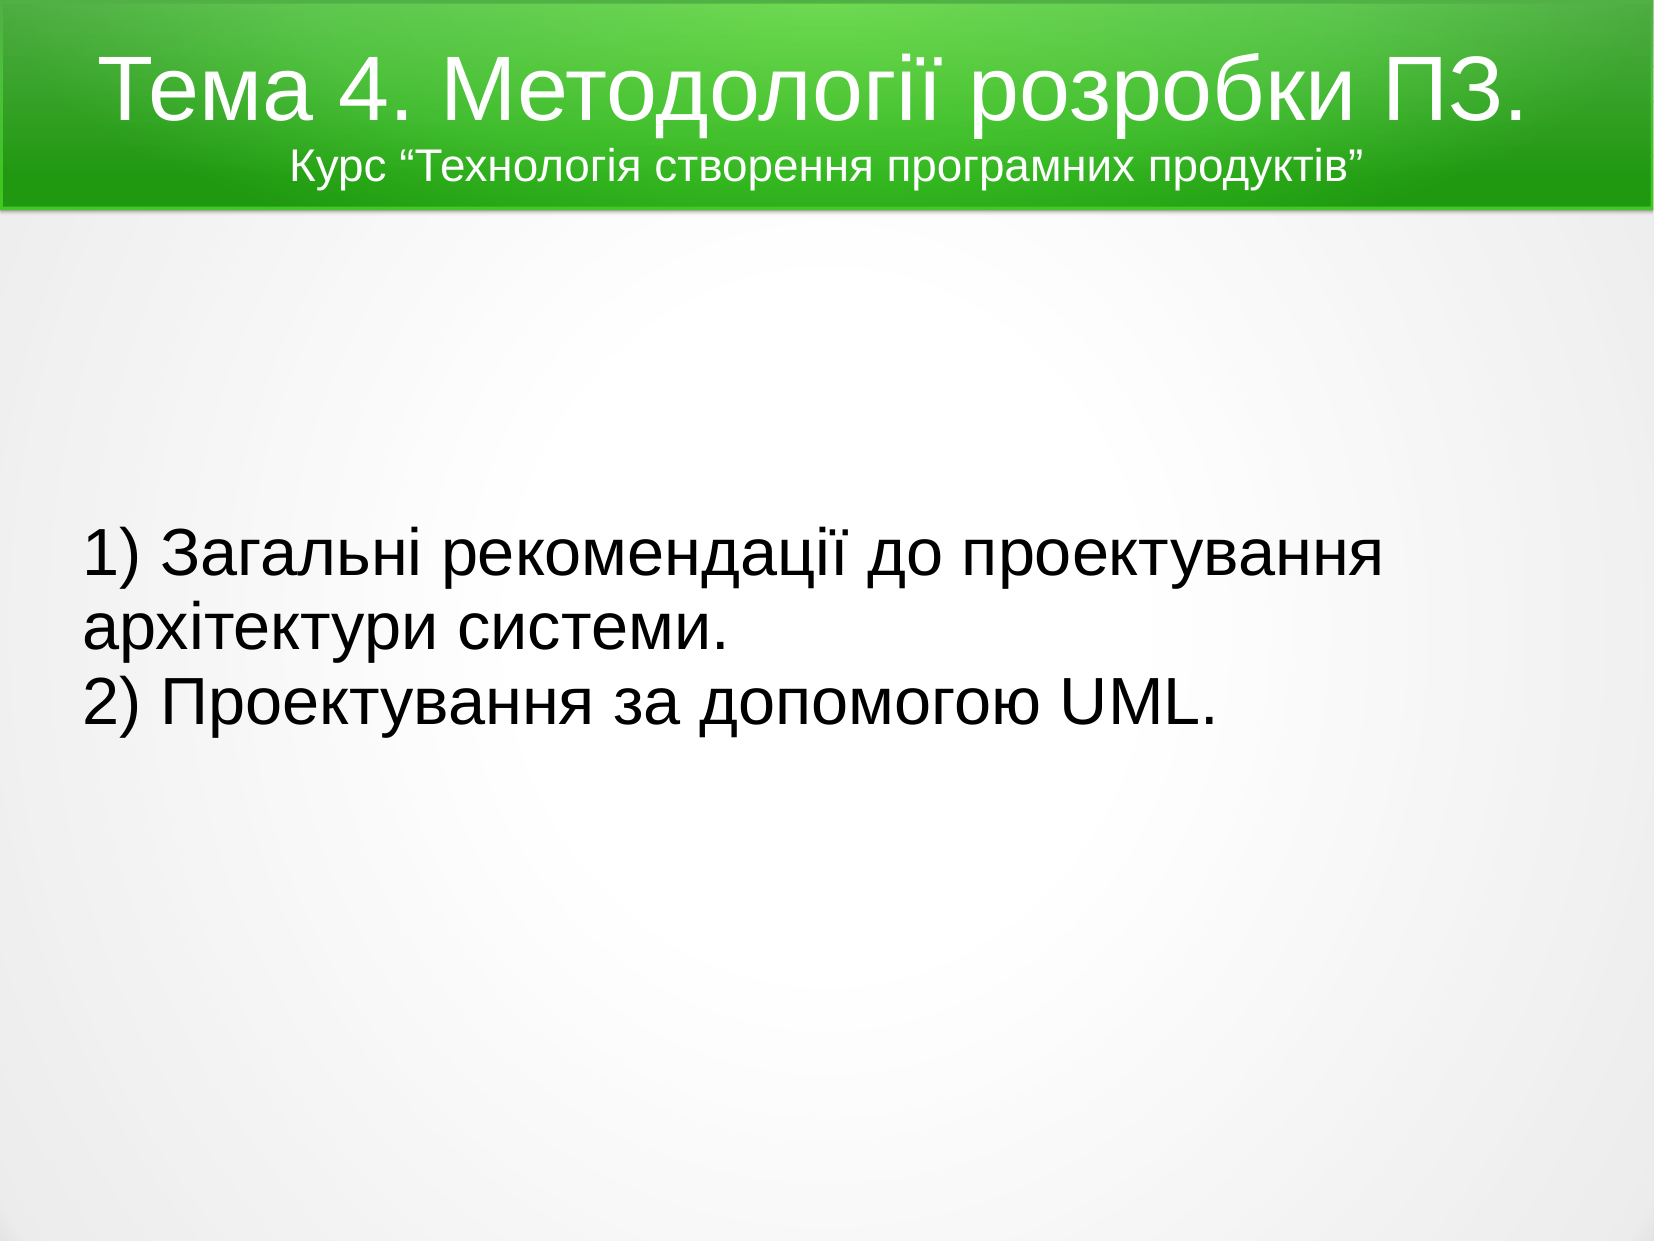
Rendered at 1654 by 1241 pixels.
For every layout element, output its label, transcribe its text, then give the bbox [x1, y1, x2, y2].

list 1) Загальні рекомендації до проектування архітектури системи. 2) Проектування за допомогою UML. [82, 290, 1538, 1010]
title Тема 4. Методології розробки ПЗ. Курс “Технологія створення програмних продуктів” [82, 37, 1571, 192]
